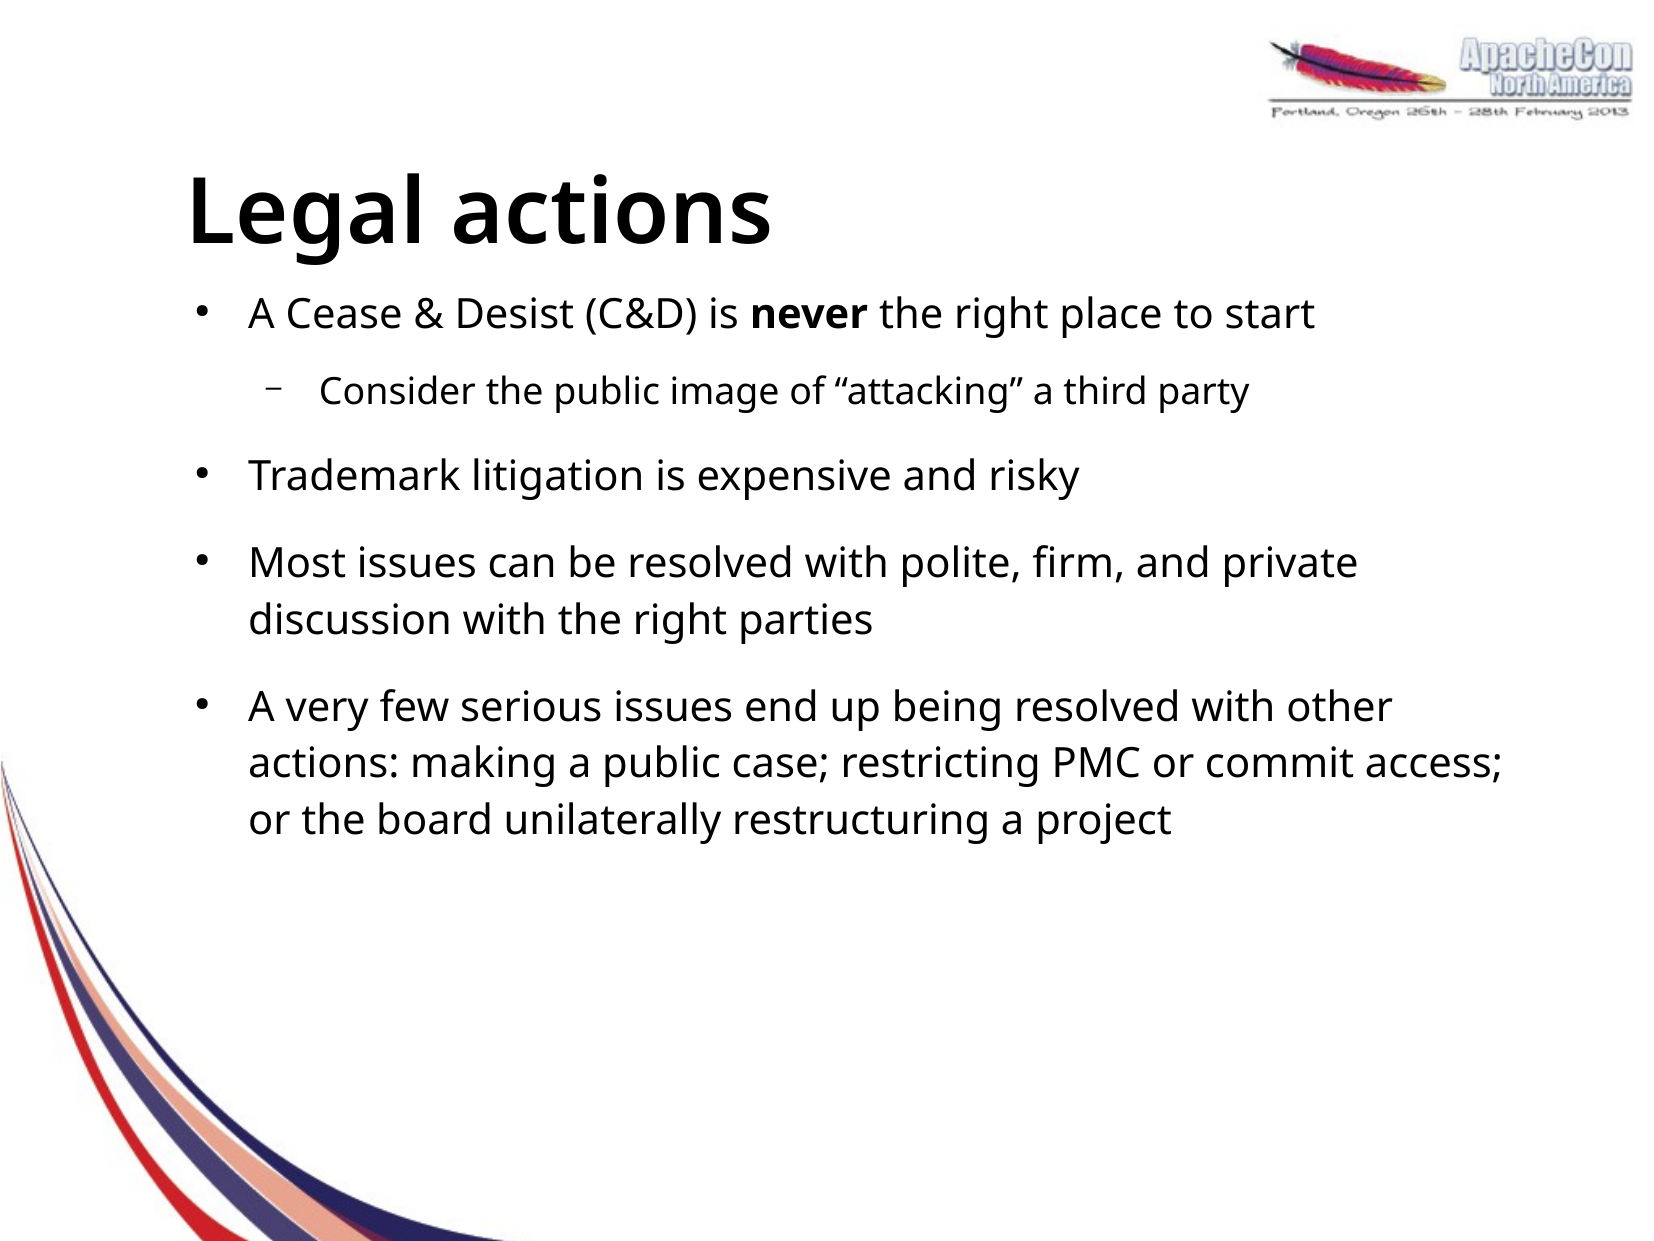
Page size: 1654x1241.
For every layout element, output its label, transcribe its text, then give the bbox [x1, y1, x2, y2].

title Legal actions [177, 143, 1536, 270]
list A Cease & Desist (C&D) is never the right place to start Consider the public image of “attacking” a third party Trademark litigation is expensive and risky Most issues can be resolved with polite, firm, and private discussion with the right parties A very few serious issues end up being resolved with other actions: making a public case; restricting PMC or commit access; or the board unilaterally restructuring a project [177, 283, 1536, 1004]
picture [0, 0, 1654, 1241]
